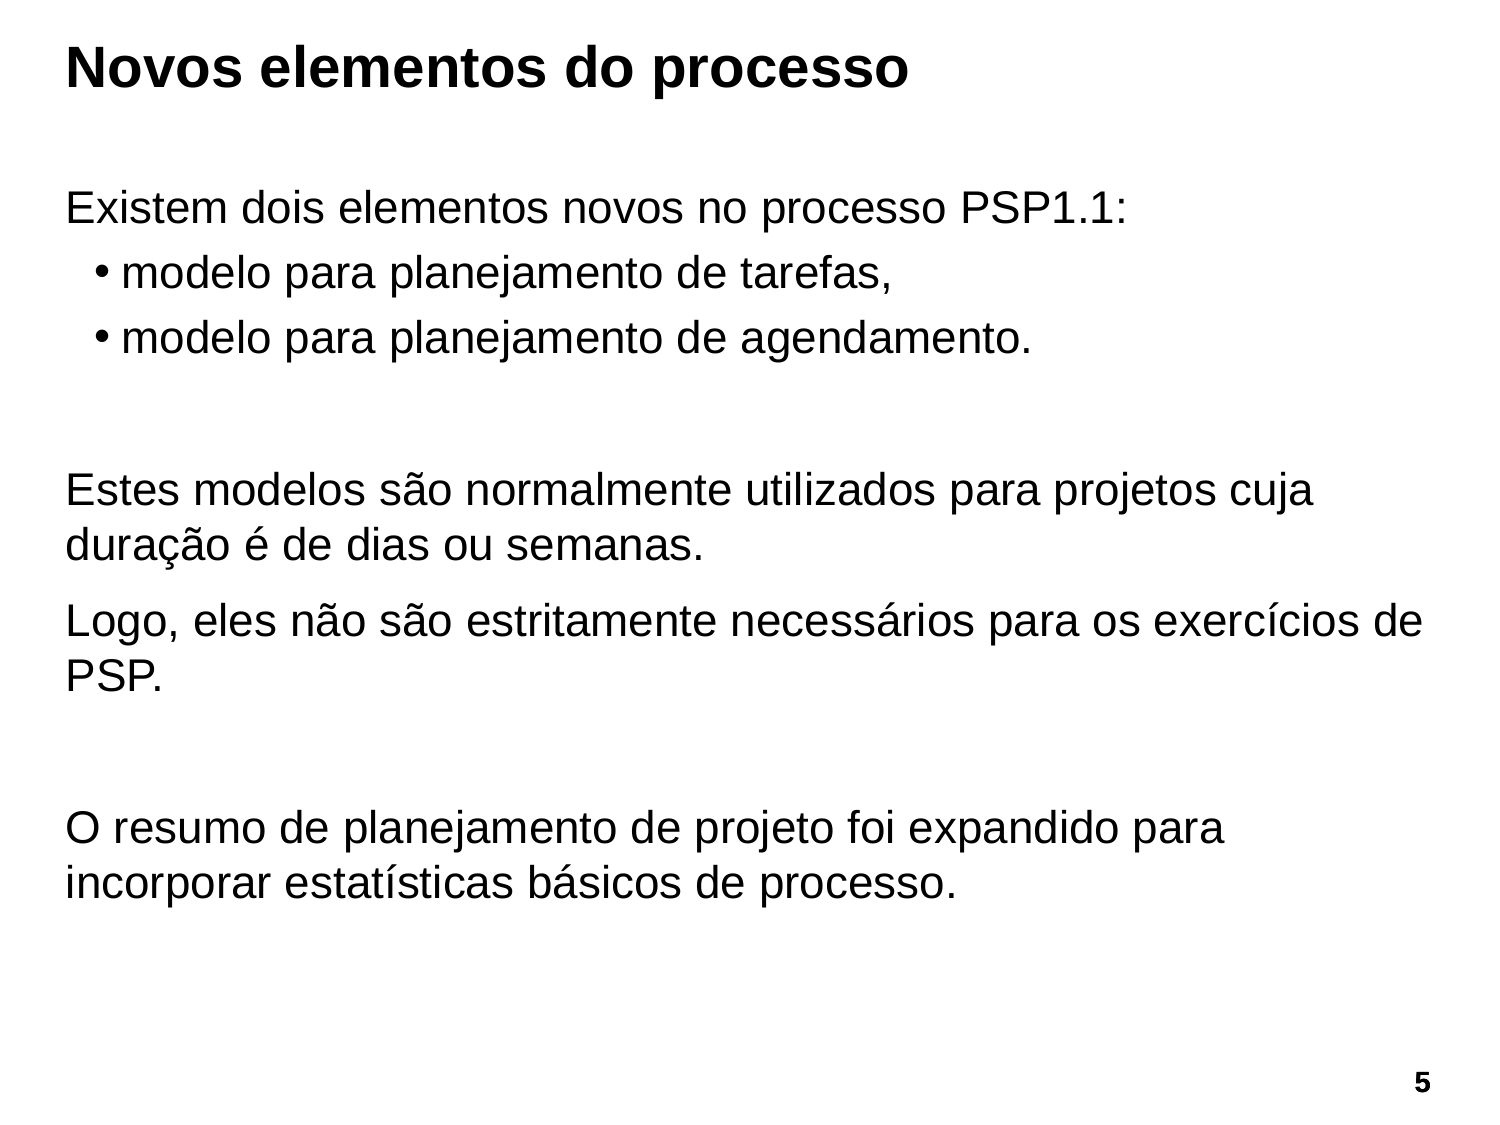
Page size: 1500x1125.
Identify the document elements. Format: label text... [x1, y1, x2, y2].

title Novos elementos do processo [65, 37, 1313, 148]
list Existem dois elementos novos no processo PSP1.1: modelo para planejamento de tarefas, modelo para planejamento de agendamento. Estes modelos são normalmente utilizados para projetos cuja duração é de dias ou semanas. Logo, eles não são estritamente necessários para os exercícios de PSP. O resumo de planejamento de projeto foi expandido para incorporar estatísticas básicos de processo. [65, 177, 1431, 1000]
